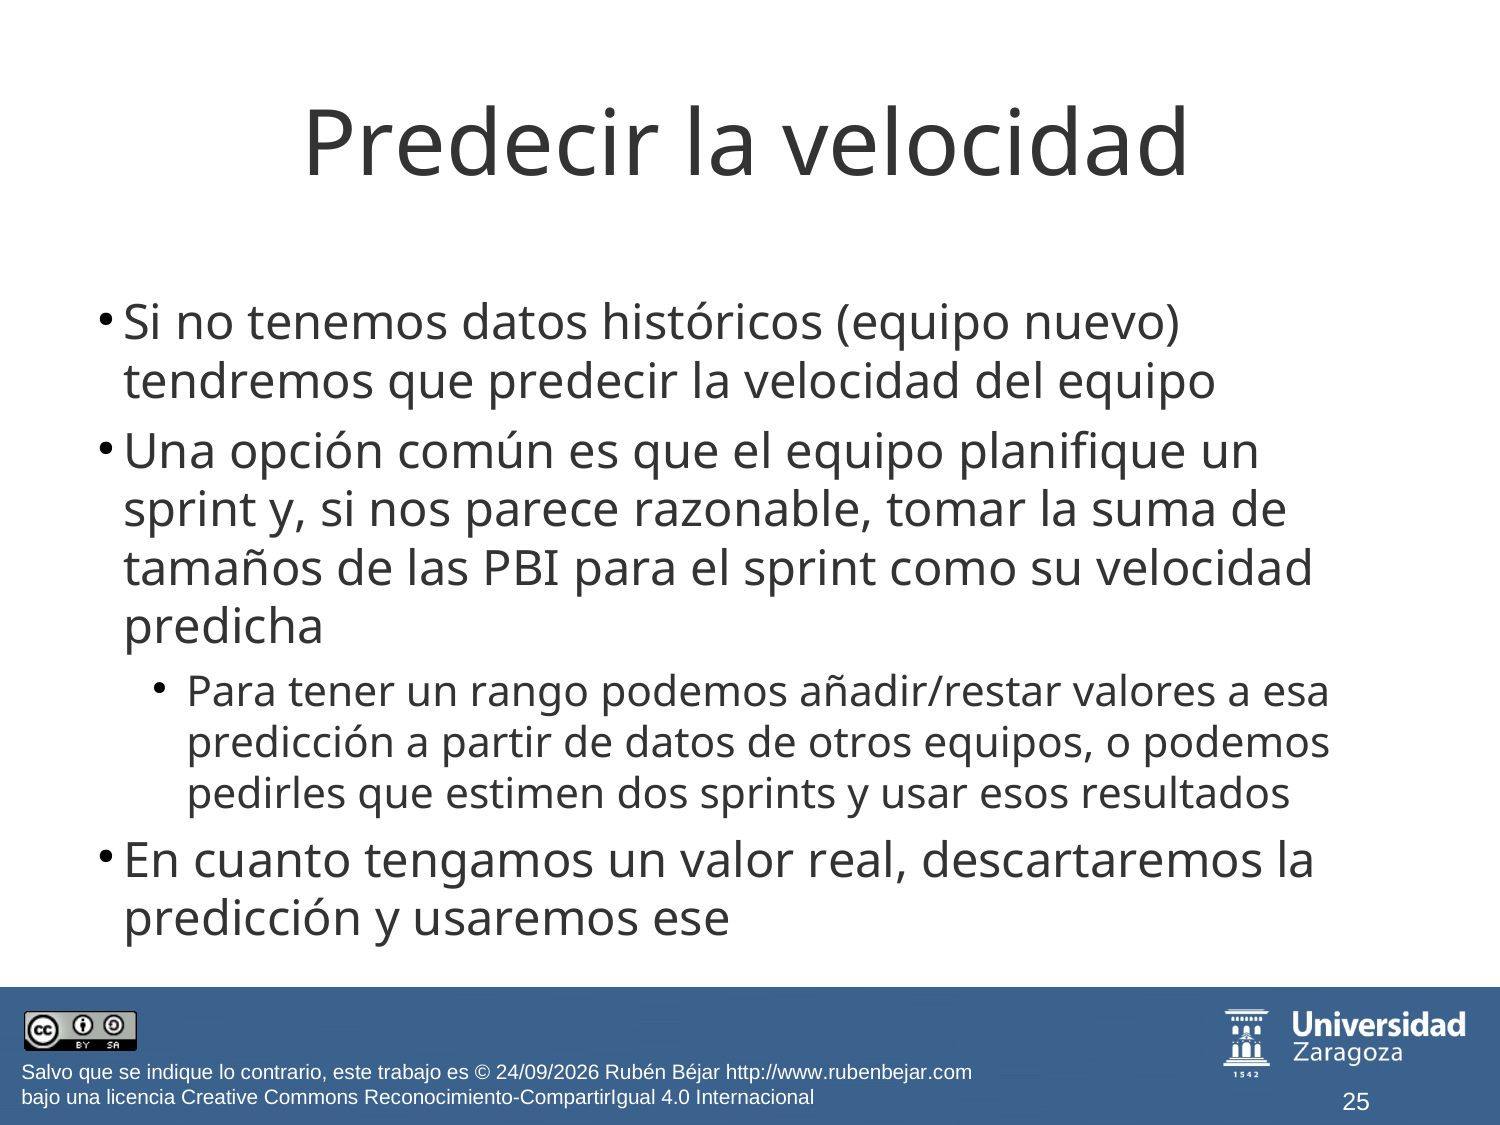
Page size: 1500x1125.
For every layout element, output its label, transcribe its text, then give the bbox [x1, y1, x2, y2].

title Predecir la velocidad [74, 21, 1420, 257]
picture [0, 987, 1500, 1125]
list Si no tenemos datos históricos (equipo nuevo) tendremos que predecir la velocidad del equipo Una opción común es que el equipo planifique un sprint y, si nos parece razonable, tomar la suma de tamaños de las PBI para el sprint como su velocidad predicha Para tener un rango podemos añadir/restar valores a esa predicción a partir de datos de otros equipos, o podemos pedirles que estimen dos sprints y usar esos resultados En cuanto tengamos un valor real, descartaremos la predicción y usaremos ese [82, 283, 1418, 957]
